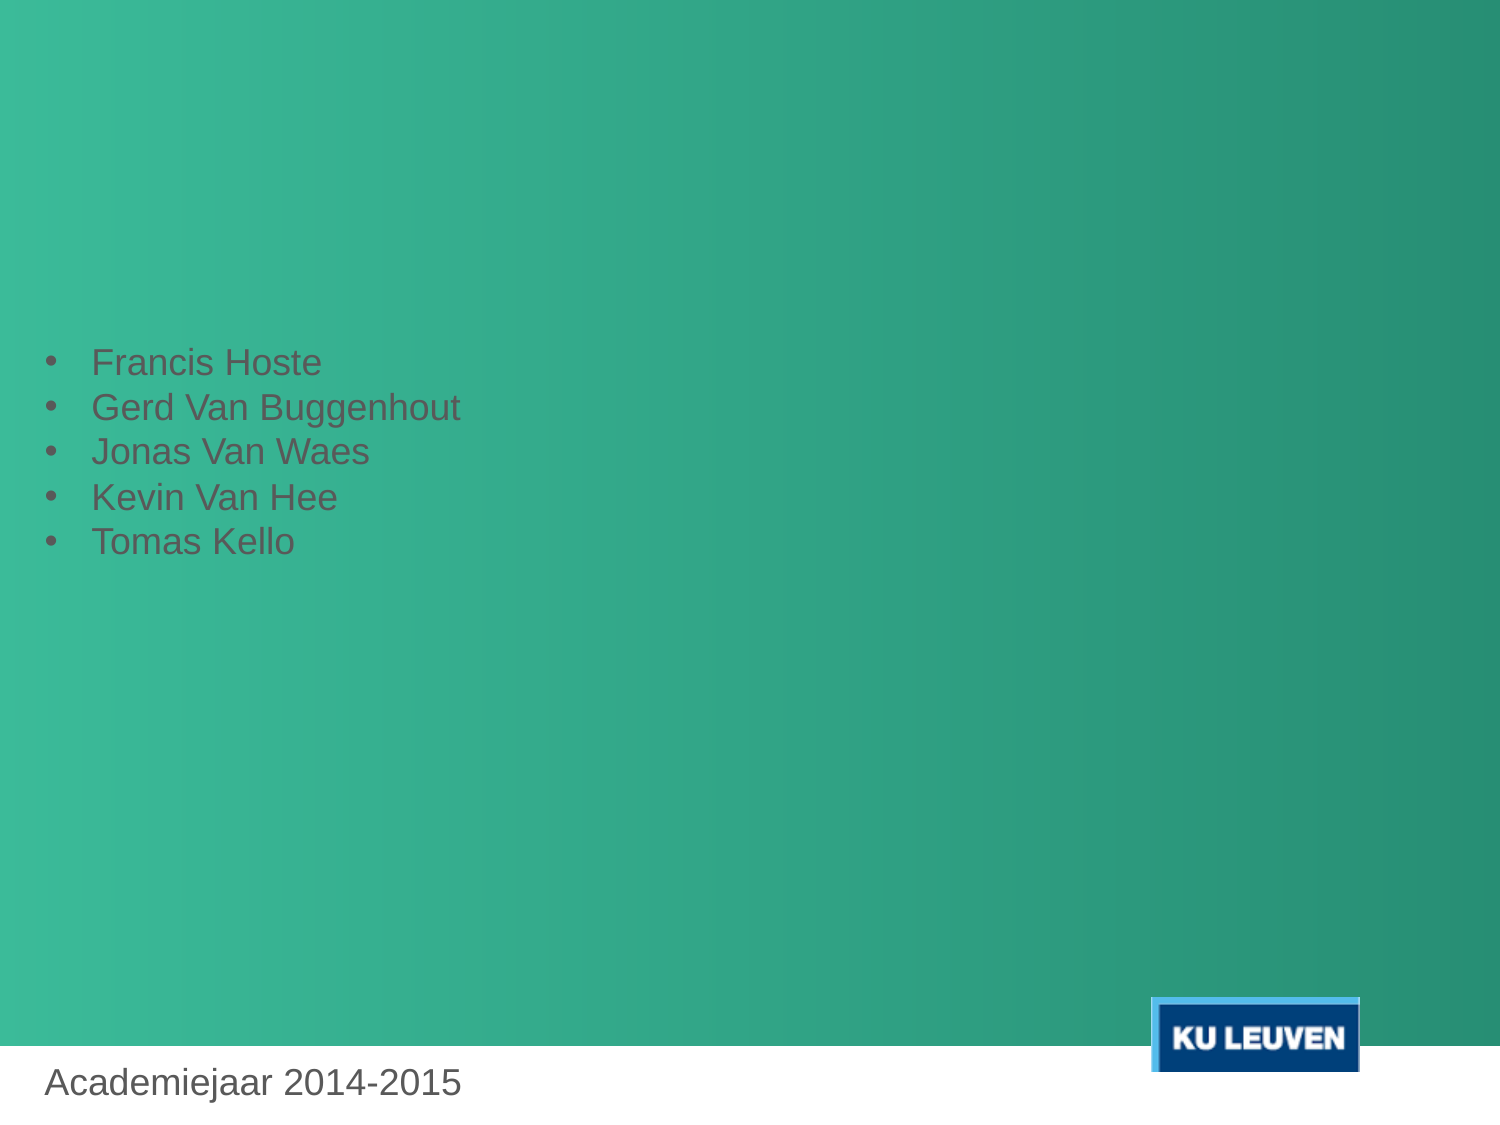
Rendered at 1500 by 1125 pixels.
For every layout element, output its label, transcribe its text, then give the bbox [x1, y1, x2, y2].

picture [1151, 997, 1360, 1072]
subtitle Francis Hoste Gerd Van Buggenhout Jonas Van Waes Kevin Van Hee Tomas Kello Academiejaar 2014-2015 [29, 329, 483, 1111]
